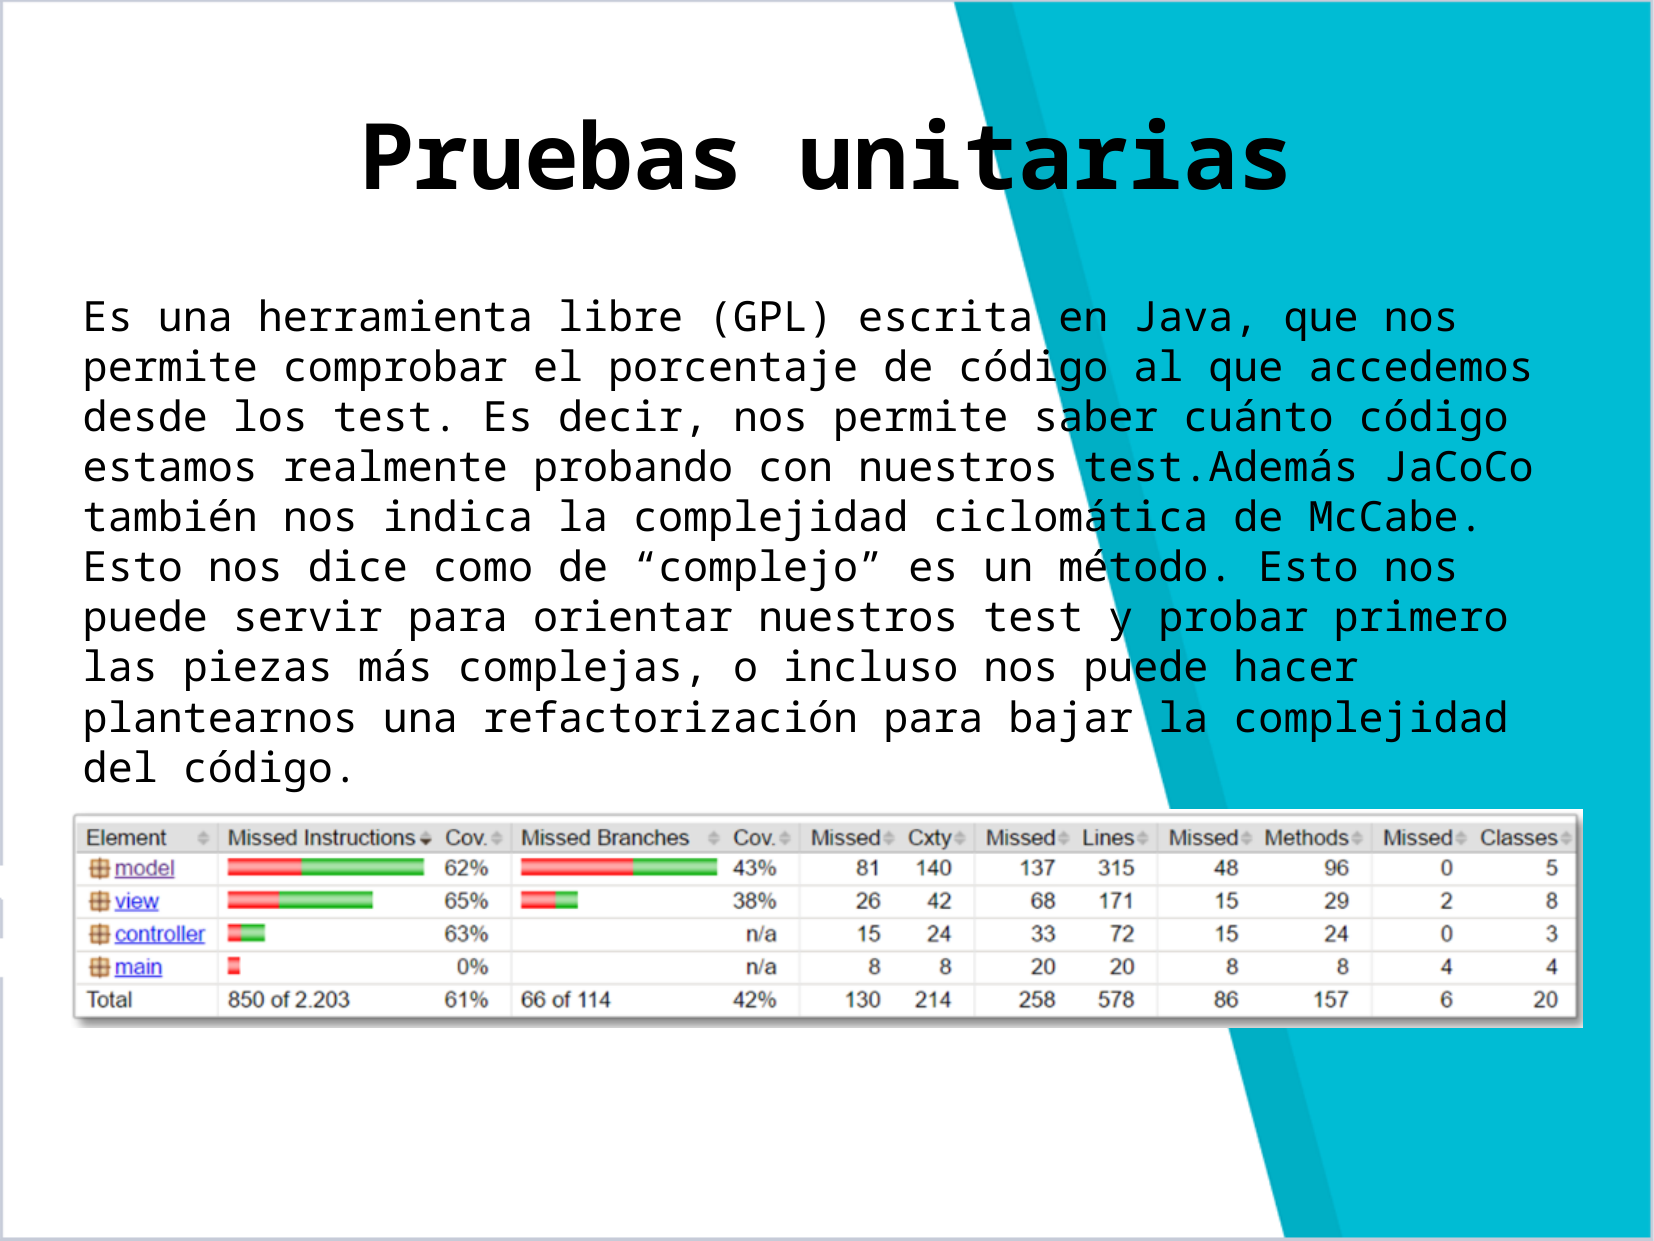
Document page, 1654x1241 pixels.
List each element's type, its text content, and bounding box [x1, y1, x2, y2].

text_box Es una herramienta libre (GPL) escrita en Java, que nos permite comprobar el porcentaje de código al que accedemos desde los test. Es decir, nos permite saber cuánto código estamos realmente probando con nuestros test.Además JaCoCo también nos indica la complejidad ciclomática de McCabe. Esto nos dice como de “complejo” es un método. Esto nos puede servir para orientar nuestros test y probar primero las piezas más complejas, o incluso nos puede hacer plantearnos una refactorización para bajar la complejidad del código. [82, 290, 1571, 792]
text_box Pruebas unitarias [82, 49, 1571, 257]
picture [0, 0, 1654, 1241]
